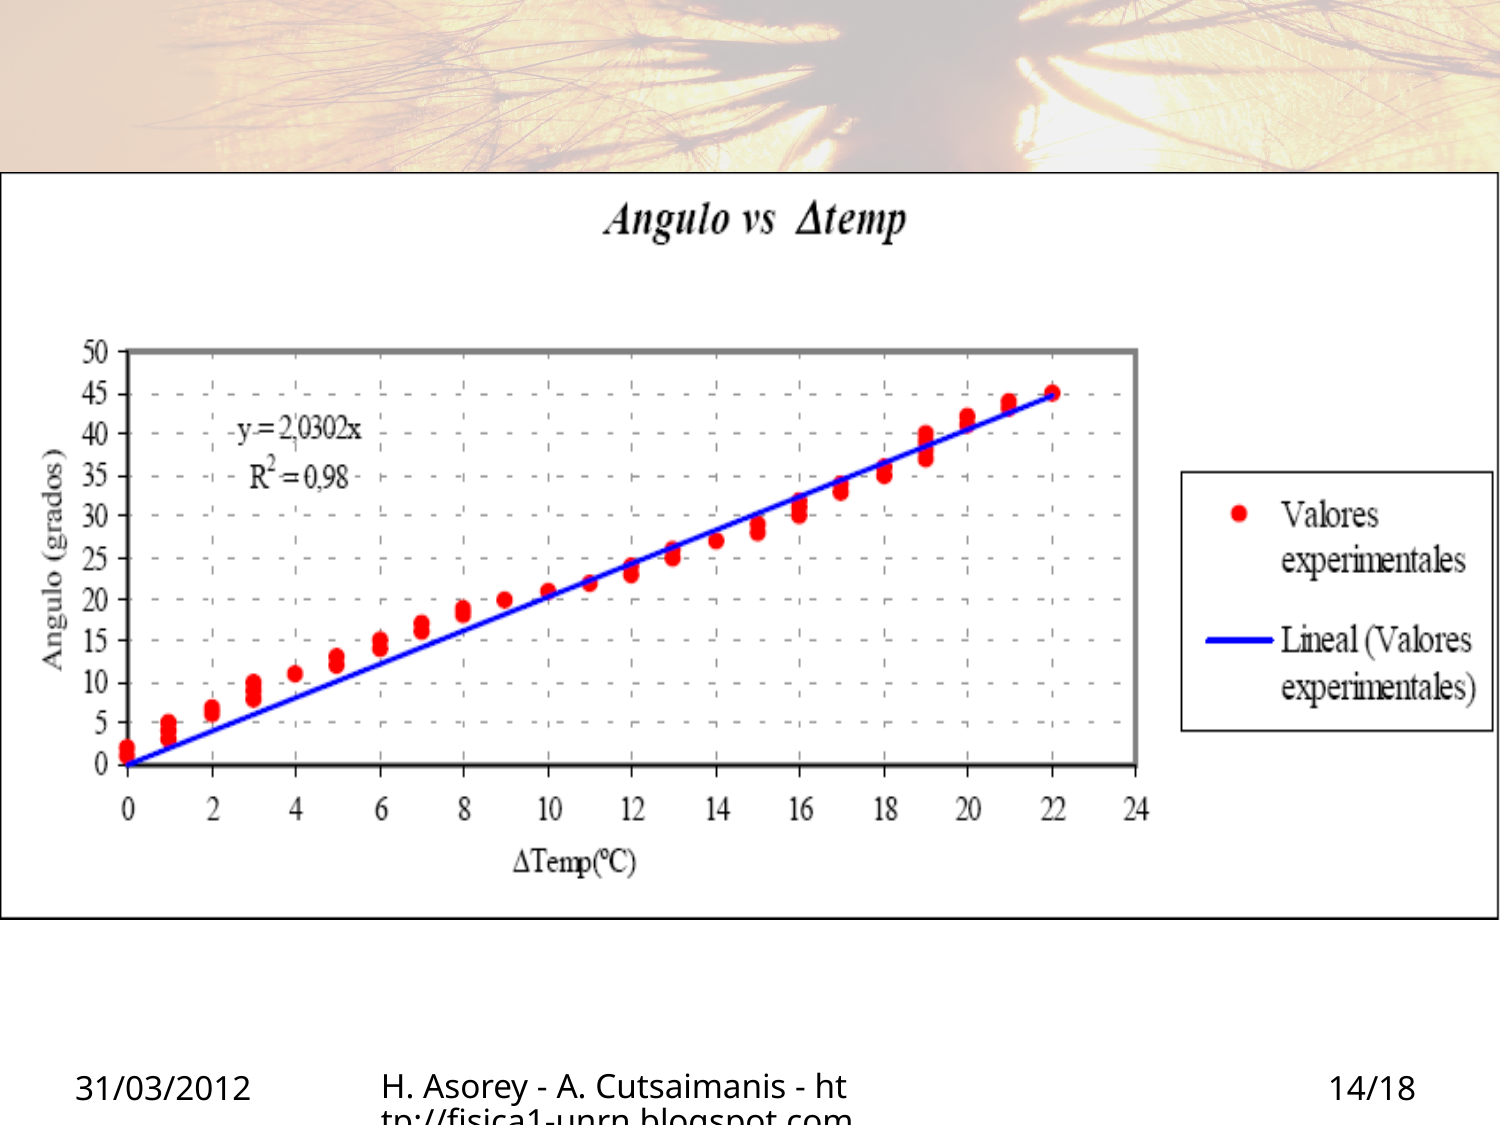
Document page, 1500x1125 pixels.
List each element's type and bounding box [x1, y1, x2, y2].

chart [0, 172, 1500, 920]
picture [0, 0, 1500, 172]
